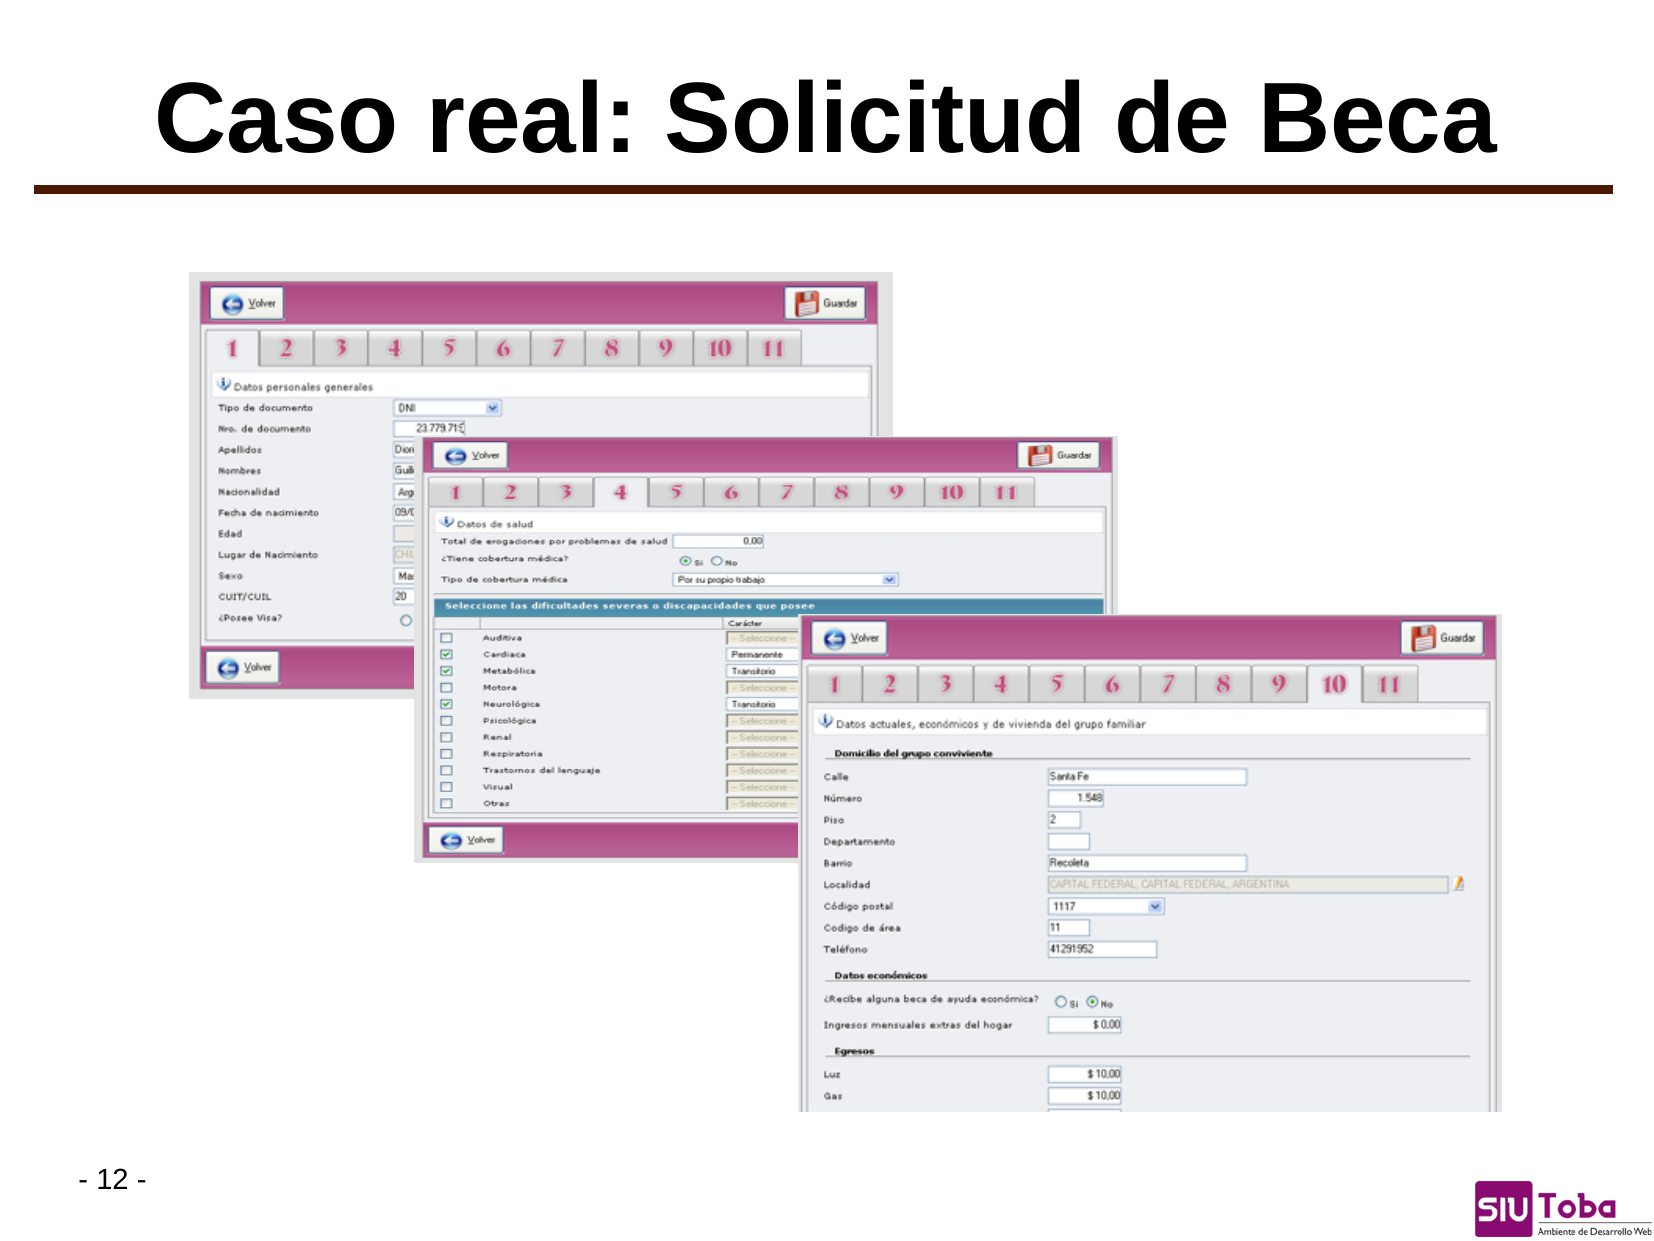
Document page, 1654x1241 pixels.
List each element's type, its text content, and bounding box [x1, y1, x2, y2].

title Caso real: Solicitud de Beca [58, 47, 1594, 188]
picture [189, 272, 1502, 1112]
picture [1475, 1181, 1652, 1237]
